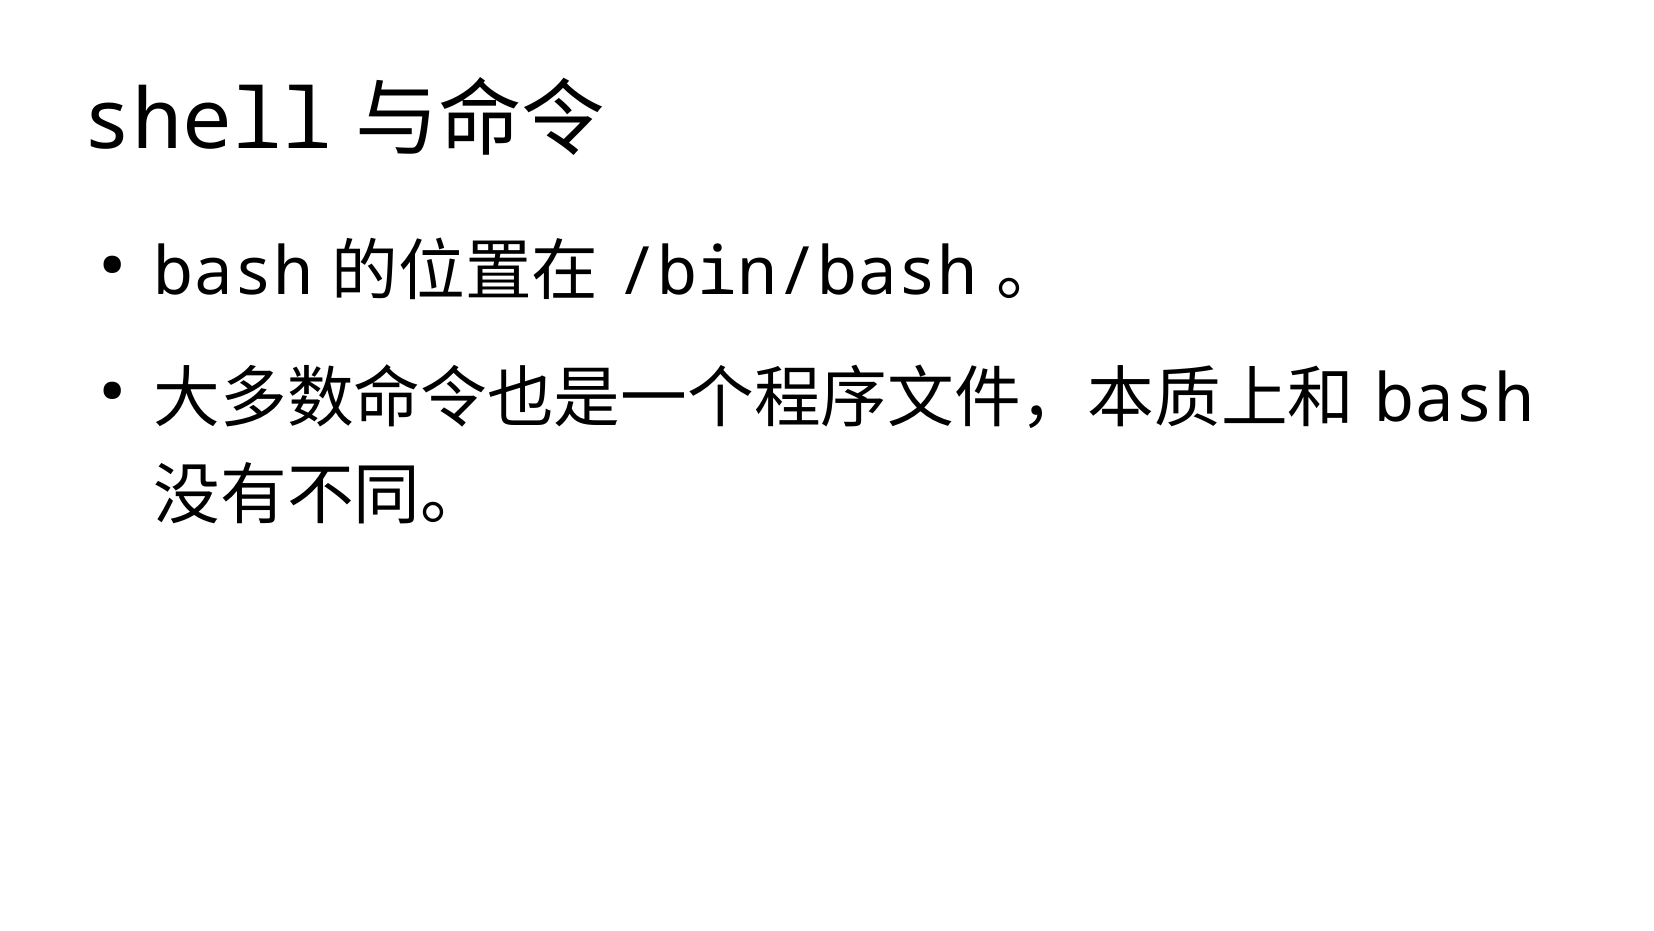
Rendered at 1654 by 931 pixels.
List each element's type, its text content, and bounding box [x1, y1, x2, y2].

list bash的位置在/bin/bash。 大多数命令也是一个程序文件，本质上和bash没有不同。 [82, 217, 1571, 758]
title shell与命令 [82, 37, 1571, 189]
